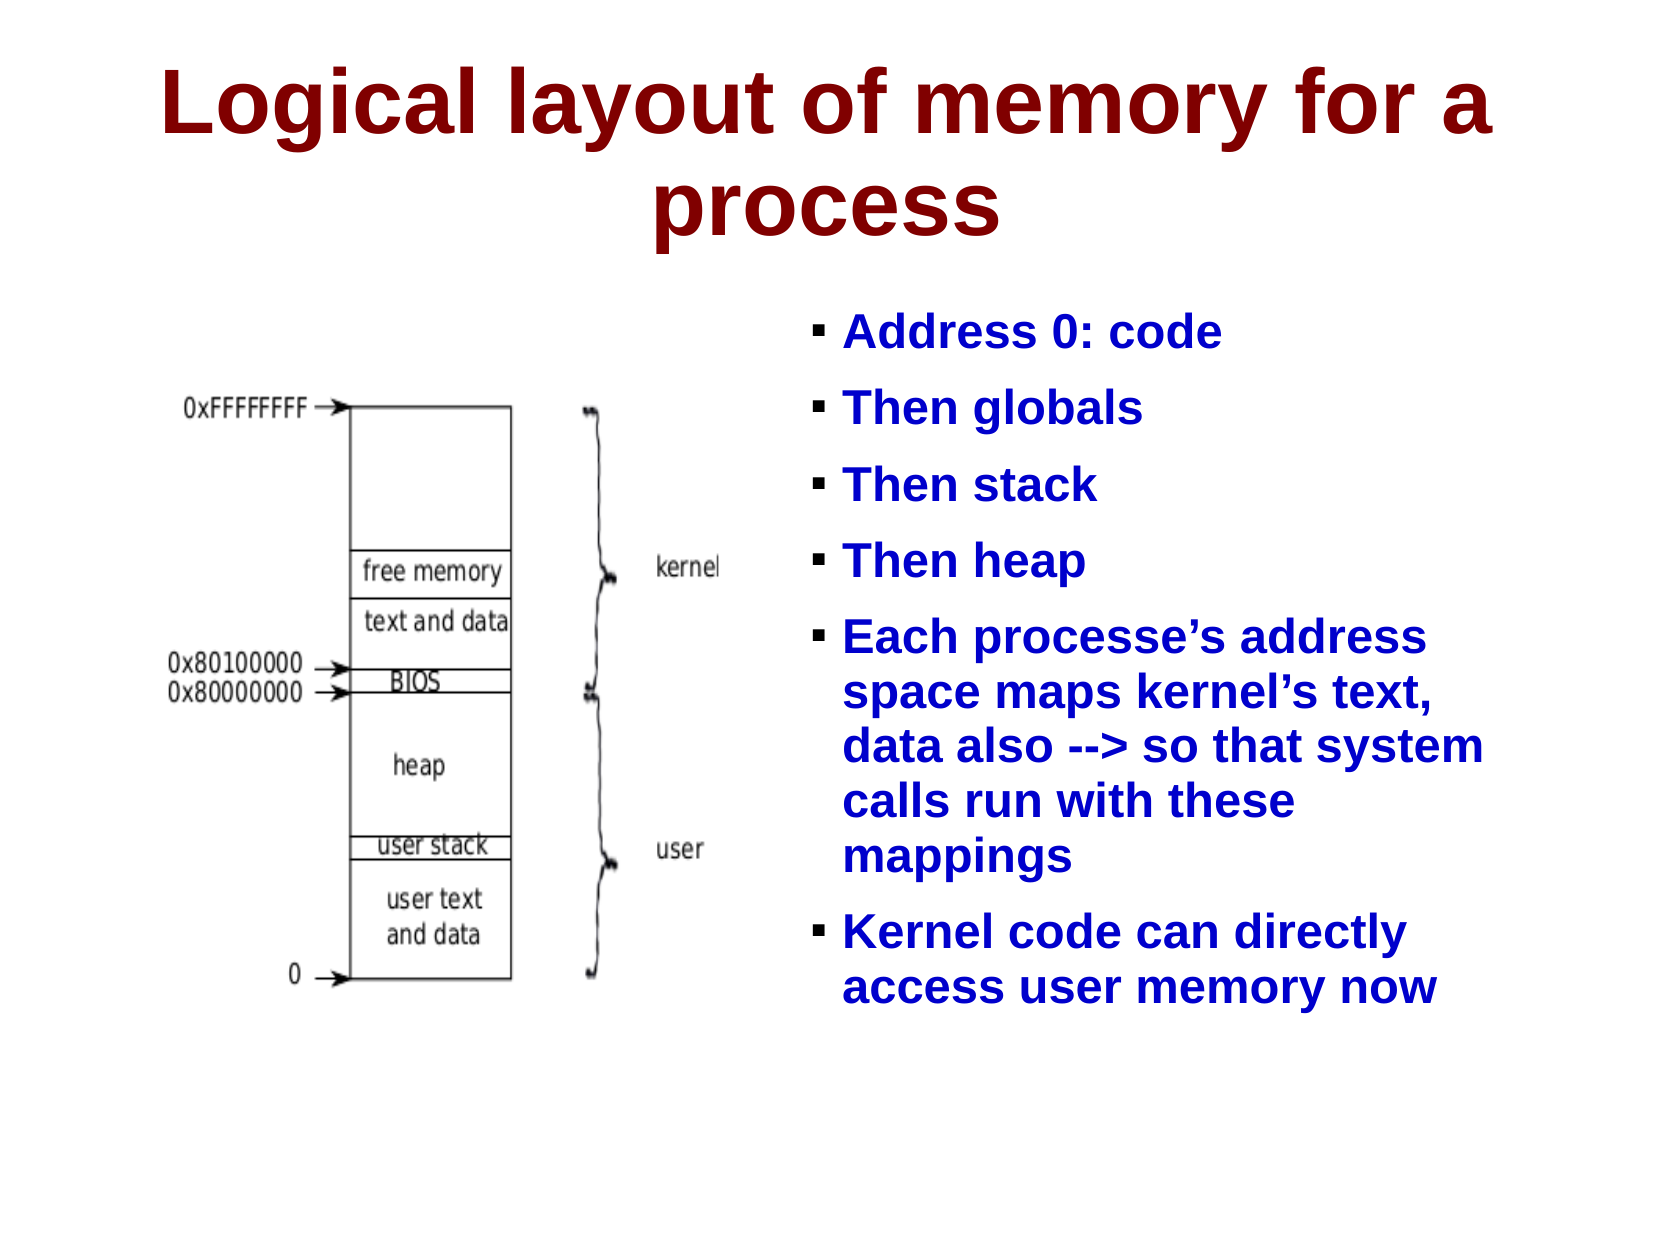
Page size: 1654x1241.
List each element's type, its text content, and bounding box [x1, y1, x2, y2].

title Logical layout of memory for a process [82, 16, 1571, 290]
picture [94, 314, 739, 1001]
list Address 0: code Then globals Then stack Then heap Each processe’s address space maps kernel’s text, data also --> so that system calls run with these mappings Kernel code can directly access user memory now [803, 304, 1530, 1024]
